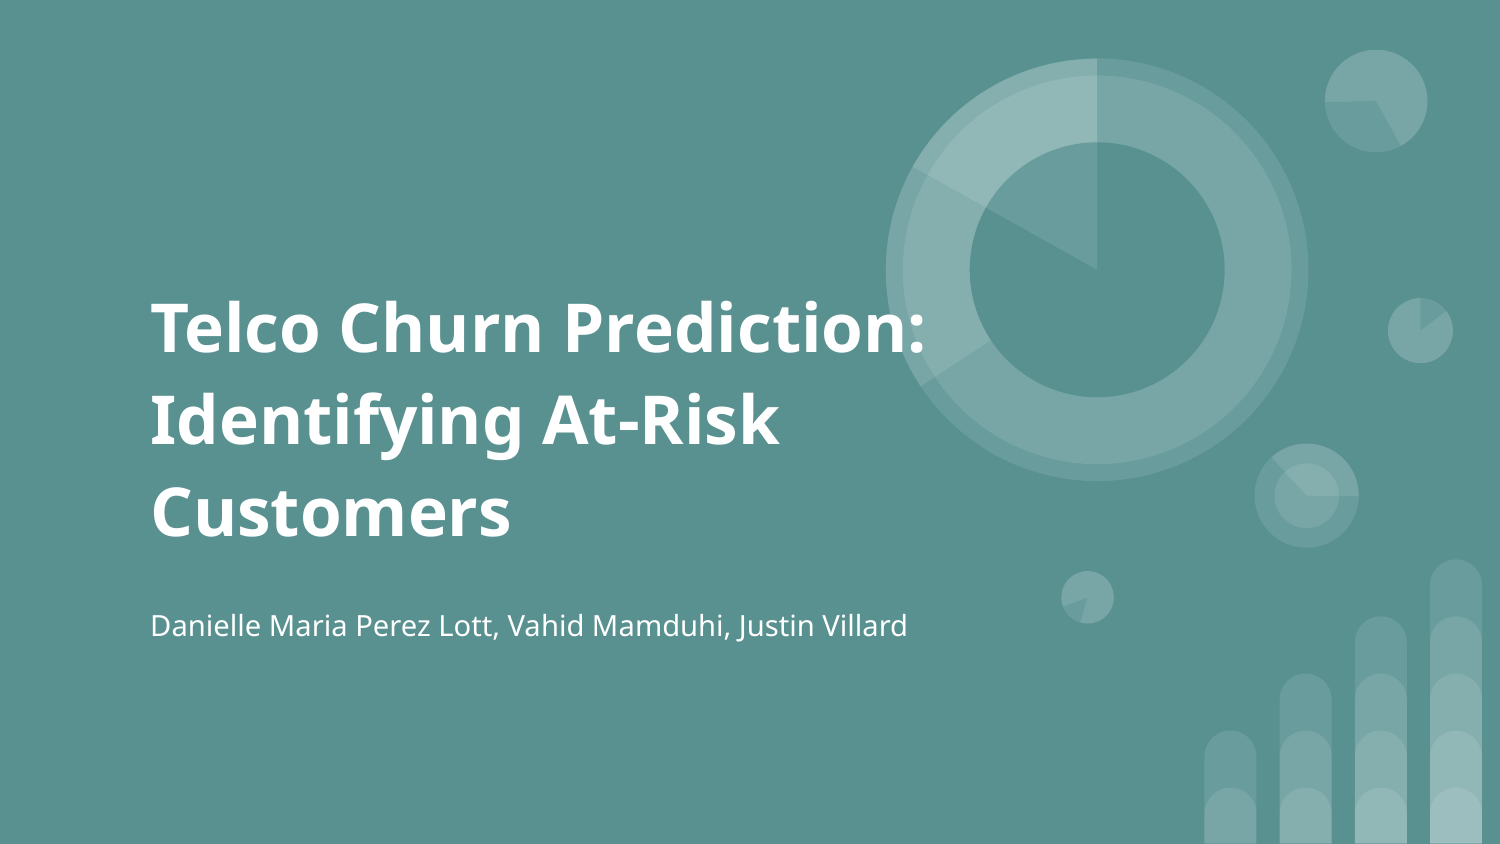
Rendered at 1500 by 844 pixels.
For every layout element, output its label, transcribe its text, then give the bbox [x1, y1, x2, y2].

title Telco Churn Prediction: Identifying At-Risk Customers [135, 264, 1037, 572]
subtitle Danielle Maria Perez Lott, Vahid Mamduhi, Justin Villard [135, 589, 1007, 704]
